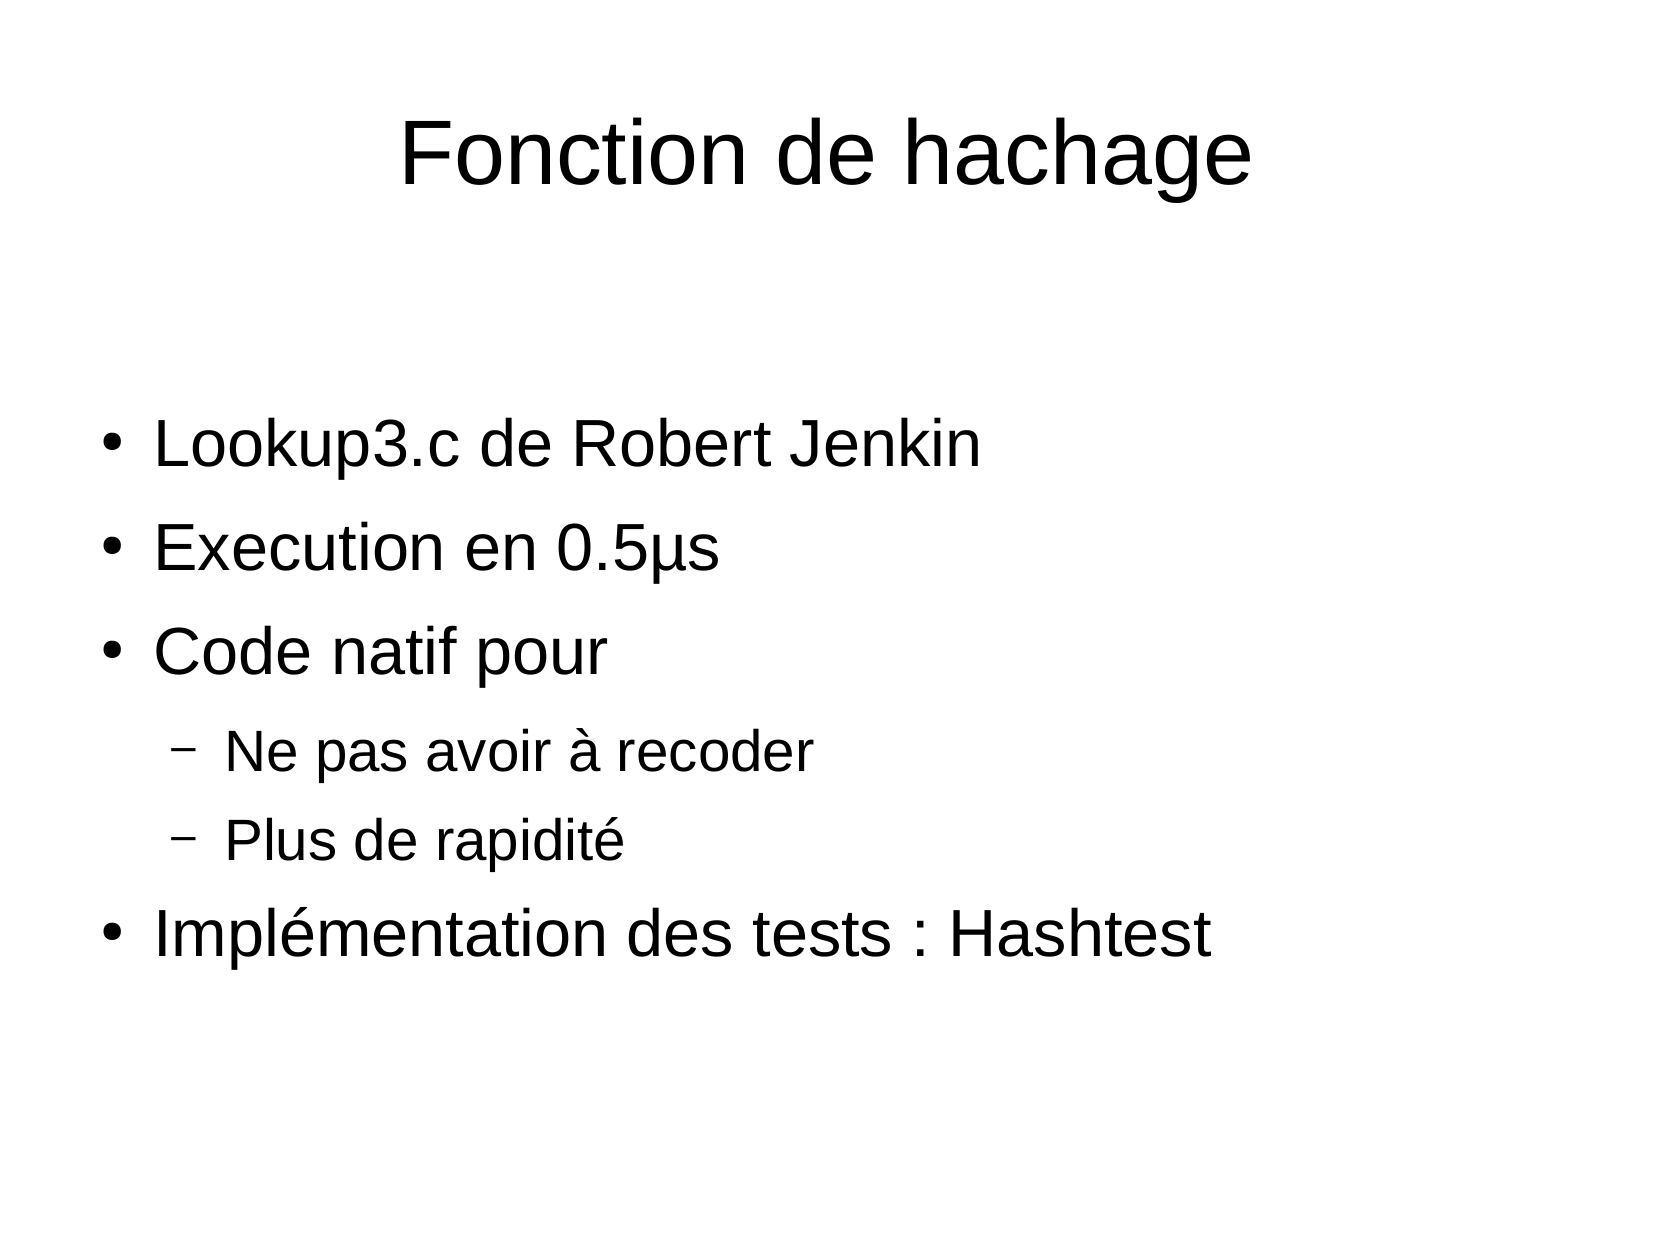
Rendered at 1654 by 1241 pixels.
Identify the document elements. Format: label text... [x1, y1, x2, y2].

title Fonction de hachage [82, 49, 1571, 257]
list Lookup3.c de Robert Jenkin Execution en 0.5µs Code natif pour Ne pas avoir à recoder Plus de rapidité Implémentation des tests : Hashtest [82, 405, 1538, 1126]
